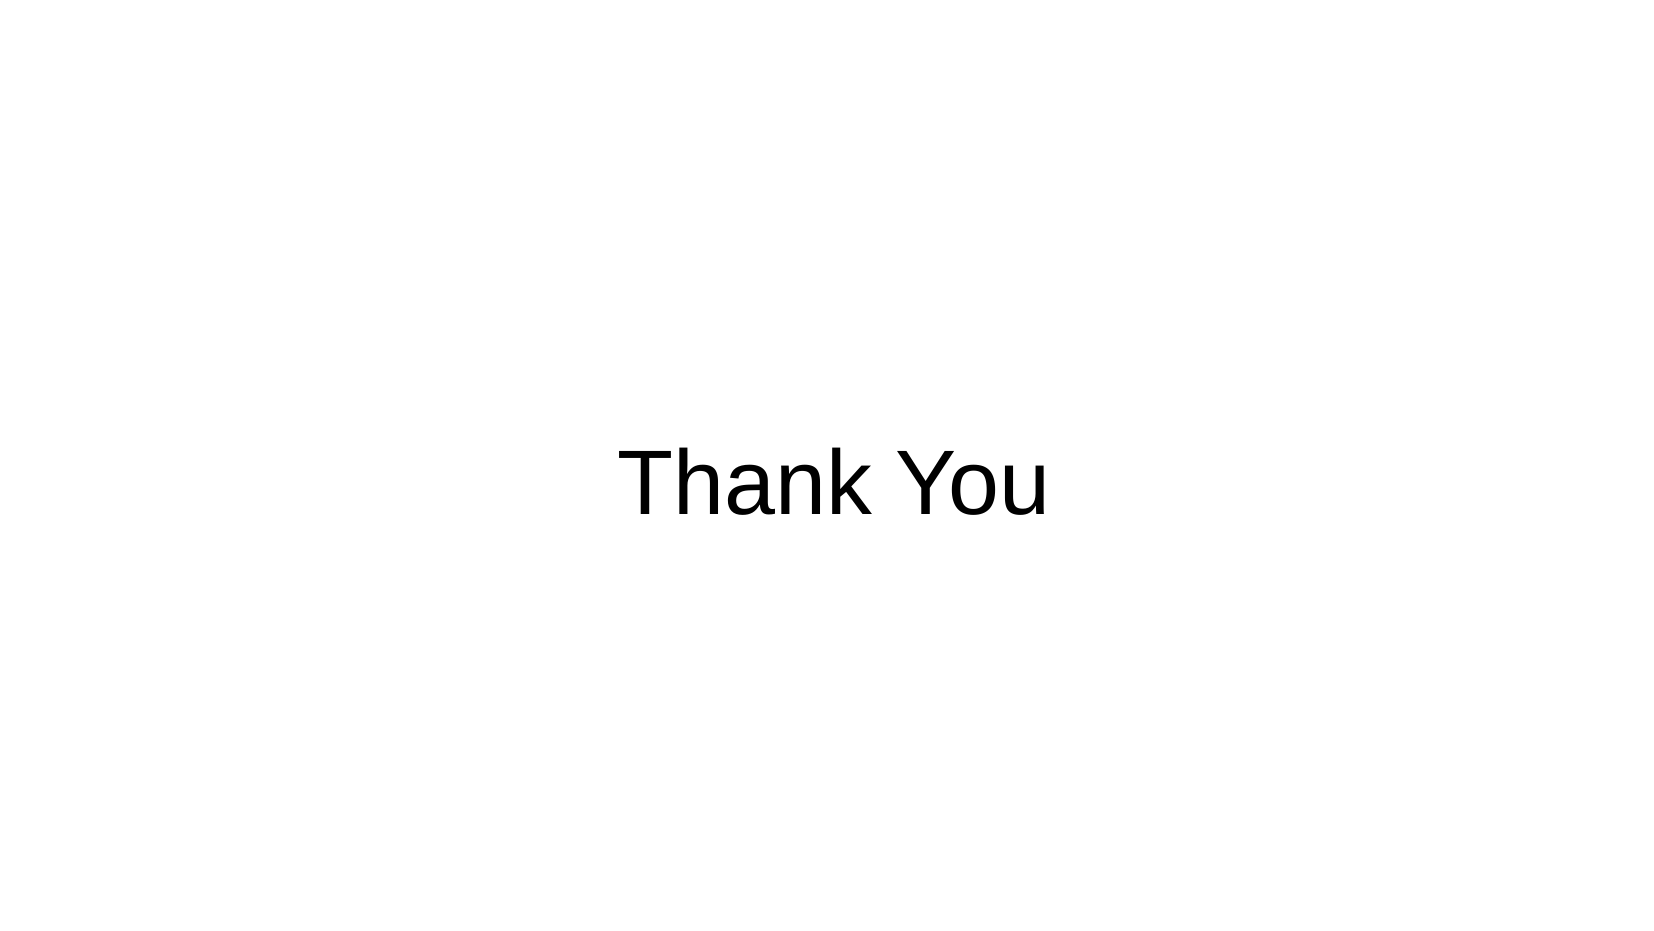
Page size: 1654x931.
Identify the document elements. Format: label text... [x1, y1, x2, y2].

title Thank You [90, 405, 1579, 561]
